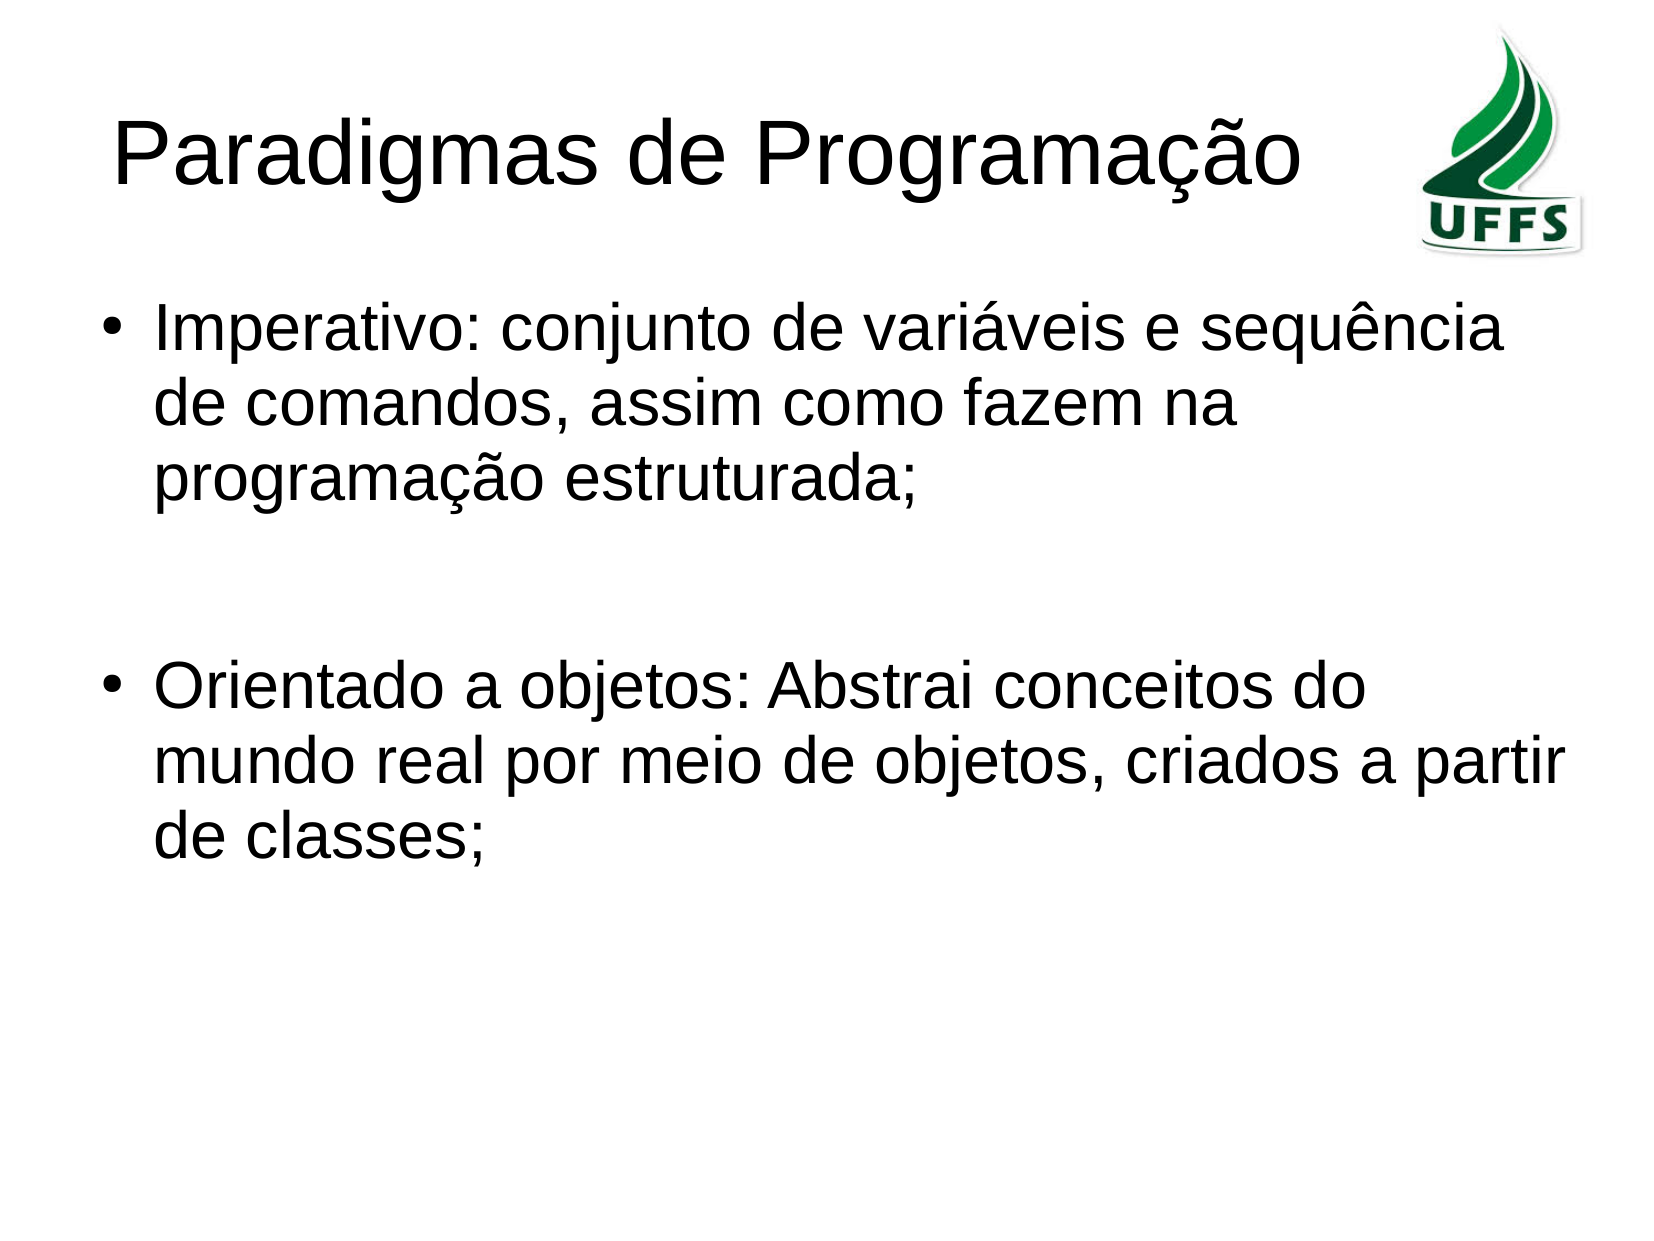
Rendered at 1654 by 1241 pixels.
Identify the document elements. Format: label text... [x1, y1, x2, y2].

title Paradigmas de Programação [82, 49, 1335, 257]
picture [1381, 20, 1624, 272]
list Imperativo: conjunto de variáveis e sequência de comandos, assim como fazem na programação estruturada; Orientado a objetos: Abstrai conceitos do mundo real por meio de objetos, criados a partir de classes; [82, 290, 1571, 1182]
